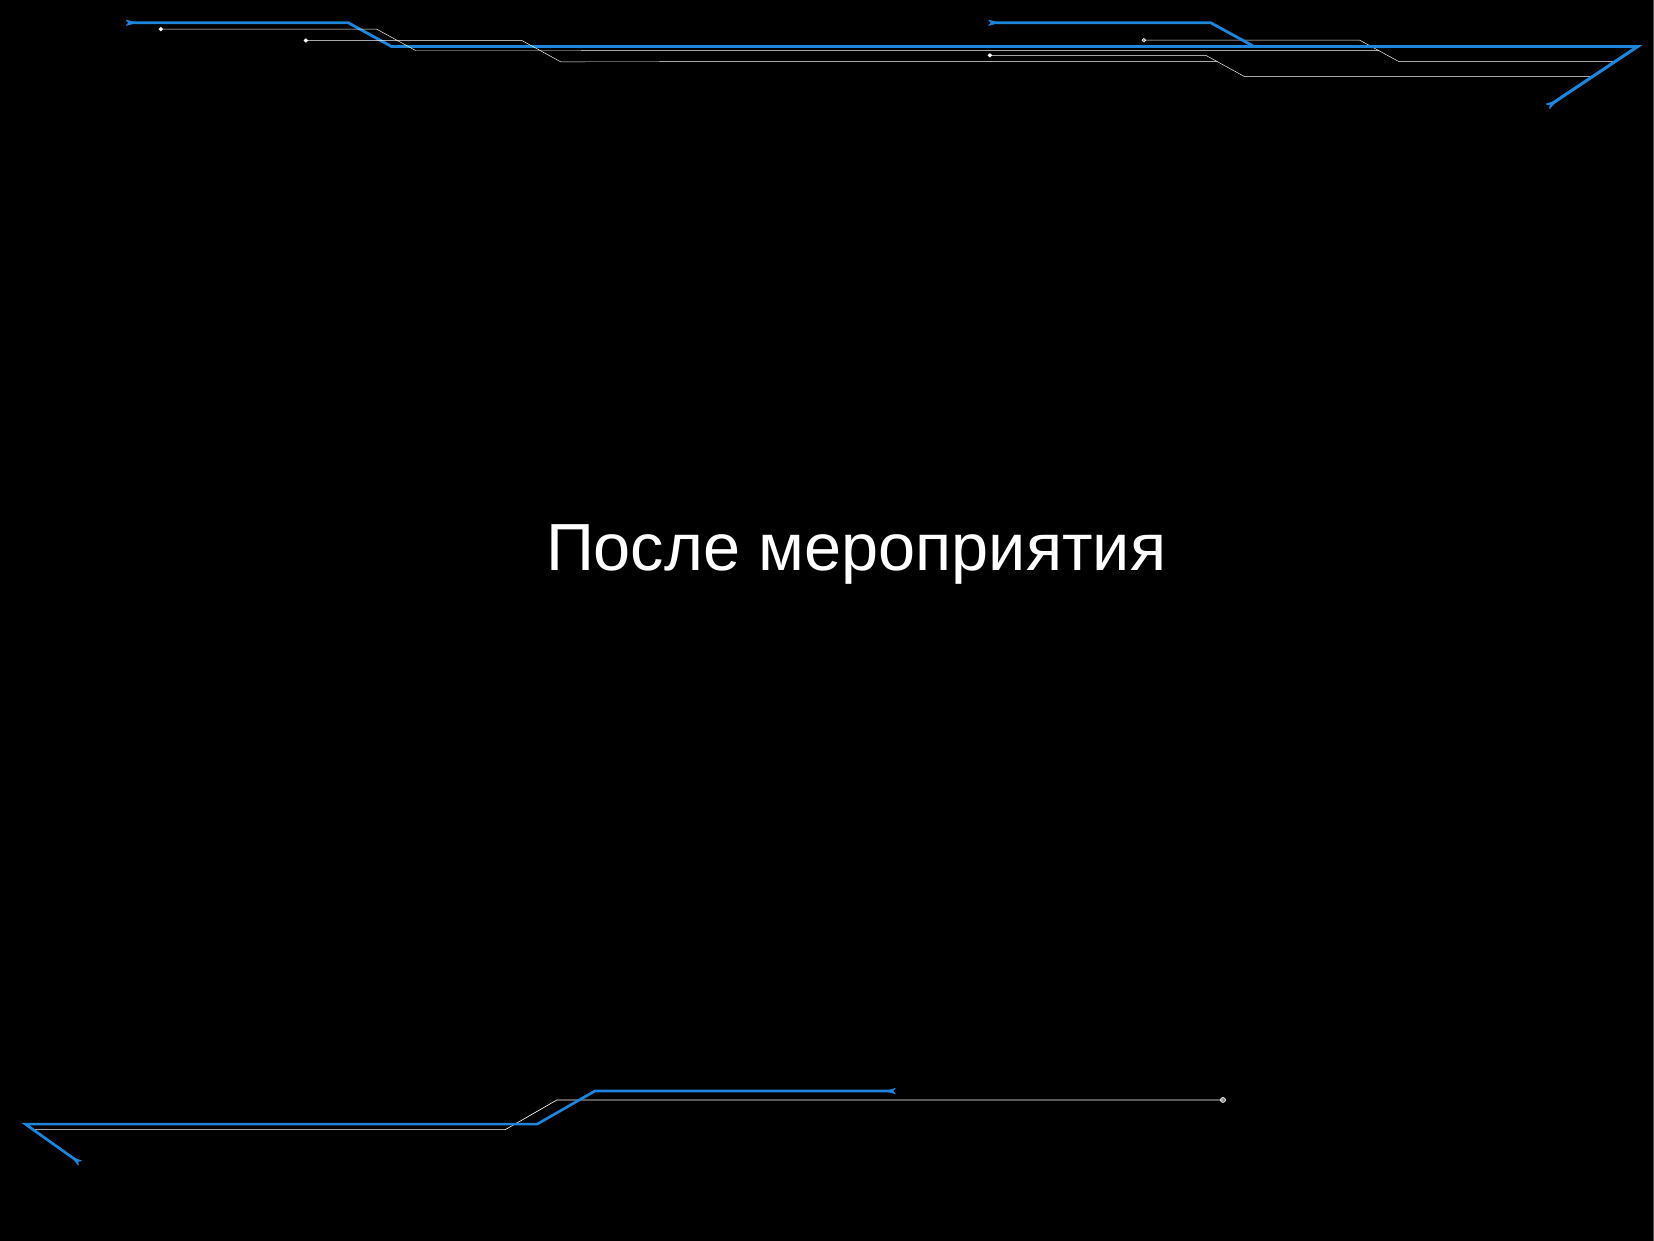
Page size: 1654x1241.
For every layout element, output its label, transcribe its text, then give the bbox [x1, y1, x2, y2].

subtitle После мероприятия [147, 84, 1565, 1010]
